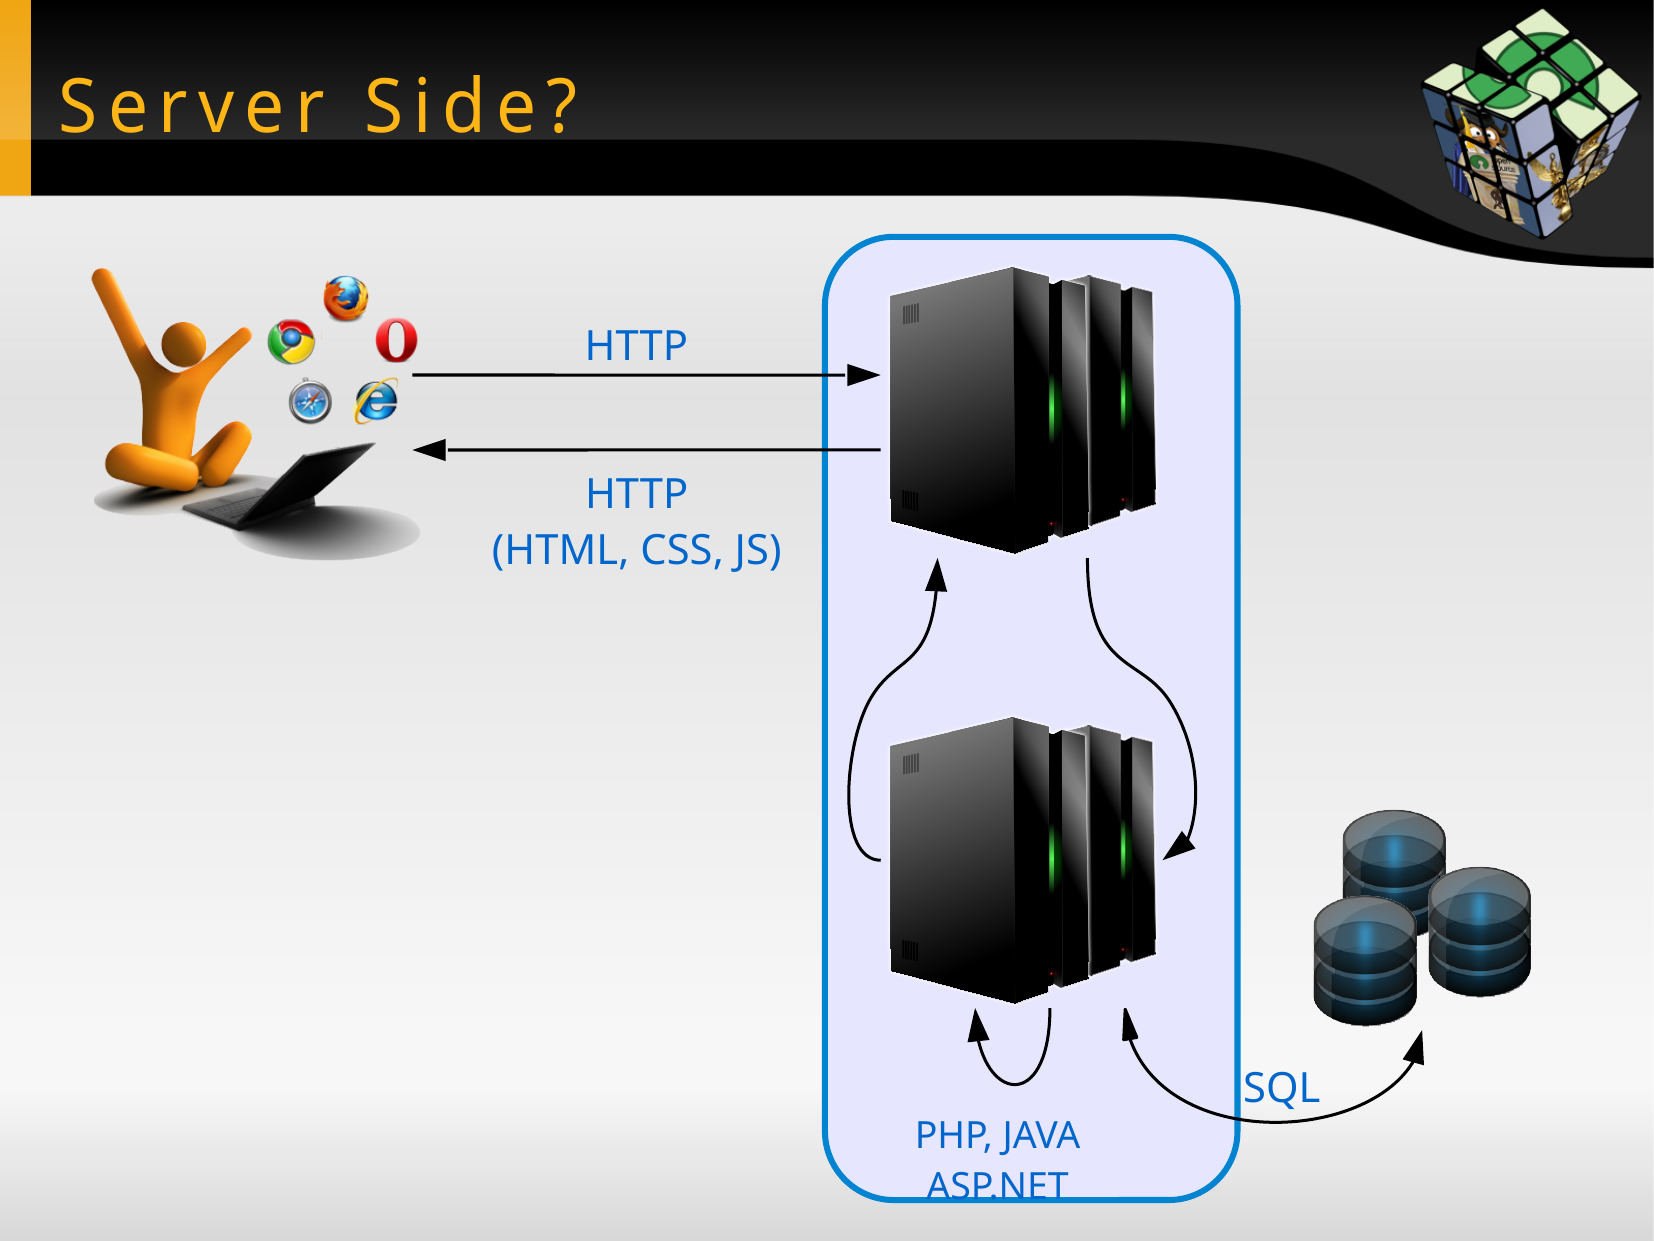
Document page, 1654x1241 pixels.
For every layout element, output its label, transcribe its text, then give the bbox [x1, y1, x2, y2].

text_box [851, 559, 1194, 858]
text_box HTTP [569, 307, 703, 370]
text_box [976, 1009, 1048, 1083]
picture [0, 0, 1654, 1241]
text_box [824, 236, 1238, 1117]
text_box HTTP (HTML, CSS, JS) [477, 455, 802, 601]
text_box SQL [1228, 1050, 1335, 1112]
text_box PHP, JAVA ASP.NET [900, 1101, 1108, 1201]
text_box [824, 452, 1238, 1201]
title Server Side? [59, 29, 1270, 178]
